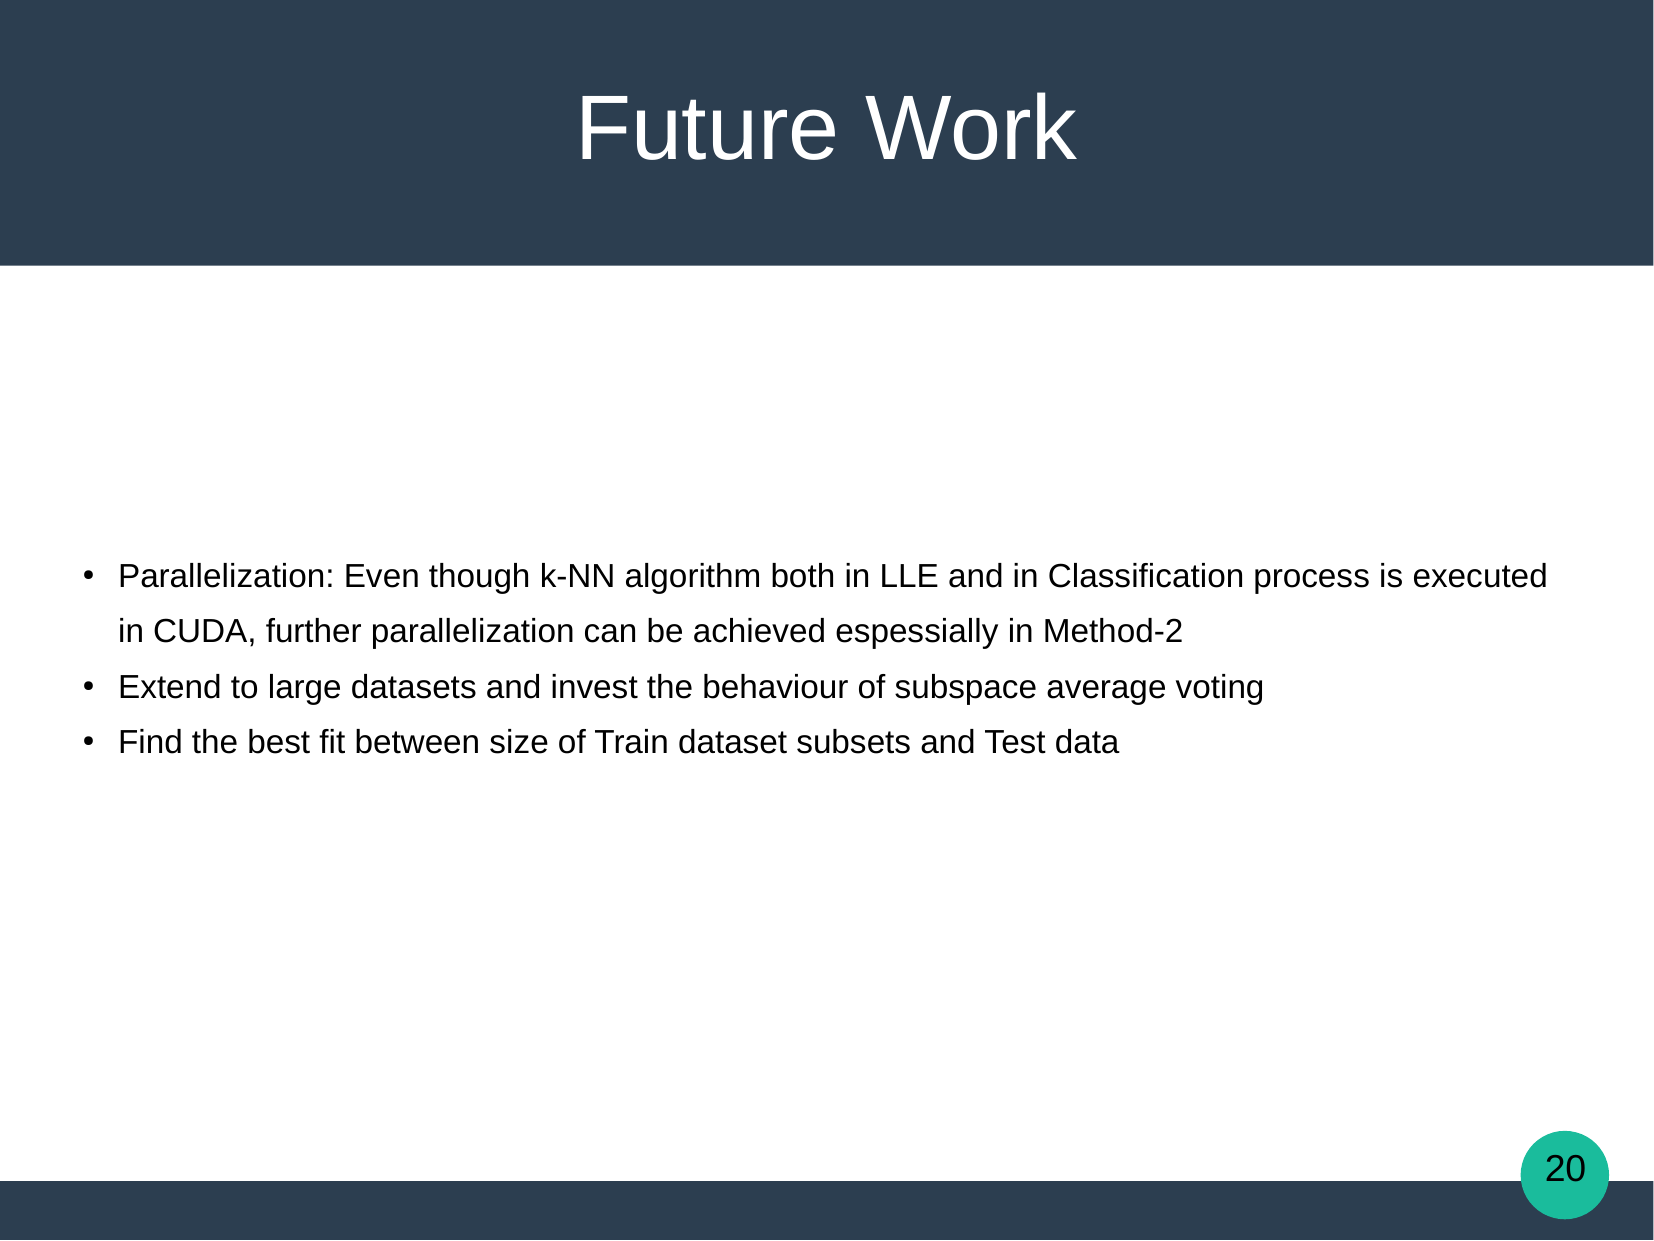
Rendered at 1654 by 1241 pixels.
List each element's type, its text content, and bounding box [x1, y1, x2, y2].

subtitle Parallelization: Even though k-NN algorithm both in LLE and in Classification process is executed in CUDA, further parallelization can be achieved espessially in Method-2 Extend to large datasets and invest the behaviour of subspace average voting Find the best fit between size of Train dataset subsets and Test data [82, 290, 1571, 1010]
text_box <number> [1530, 1140, 1654, 1223]
title Future Work [59, 49, 1595, 207]
